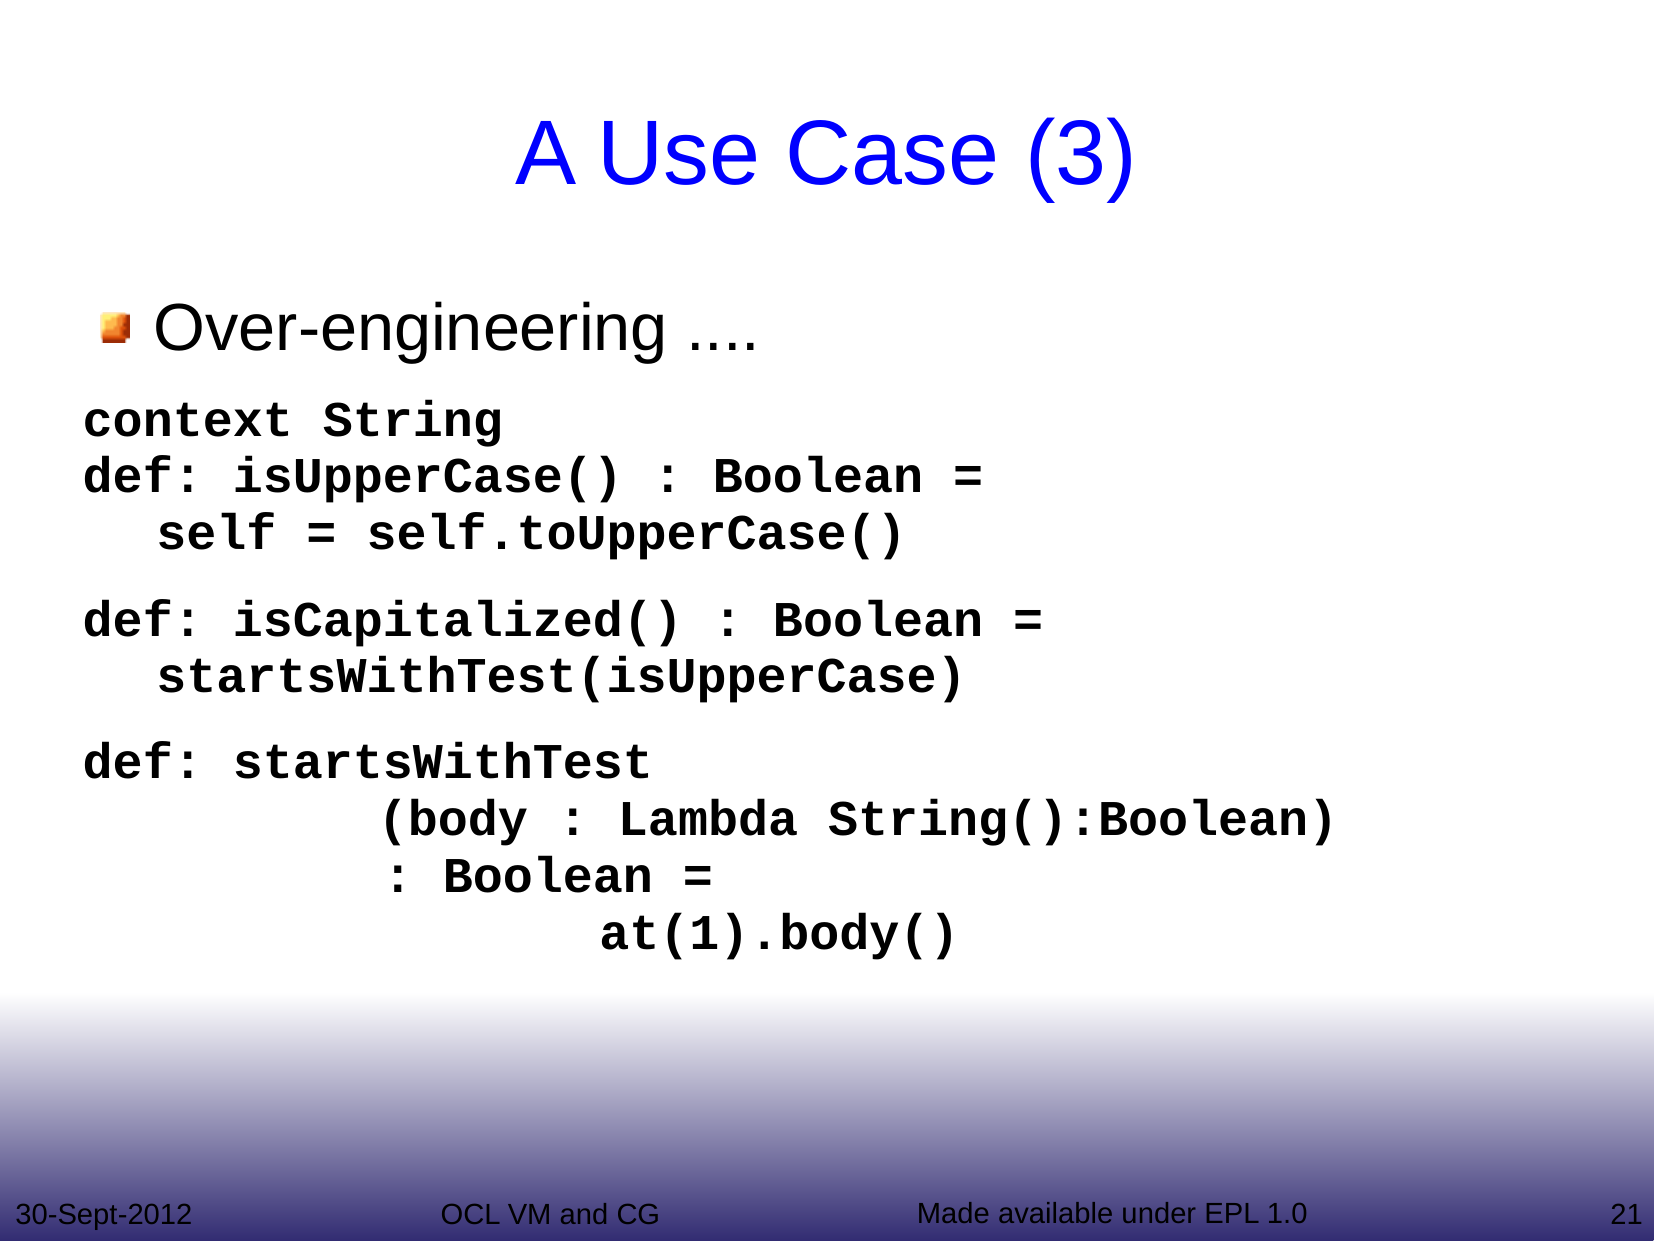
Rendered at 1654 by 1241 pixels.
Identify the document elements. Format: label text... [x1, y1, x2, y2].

list Over-engineering .... context String def: isUpperCase() : Boolean = self = self.toUpperCase() def: isCapitalized() : Boolean = startsWithTest(isUpperCase) def: startsWithTest (body : Lambda String():Boolean) : Boolean = at(1).body() [82, 290, 1571, 1109]
title A Use Case (3) [82, 49, 1571, 257]
